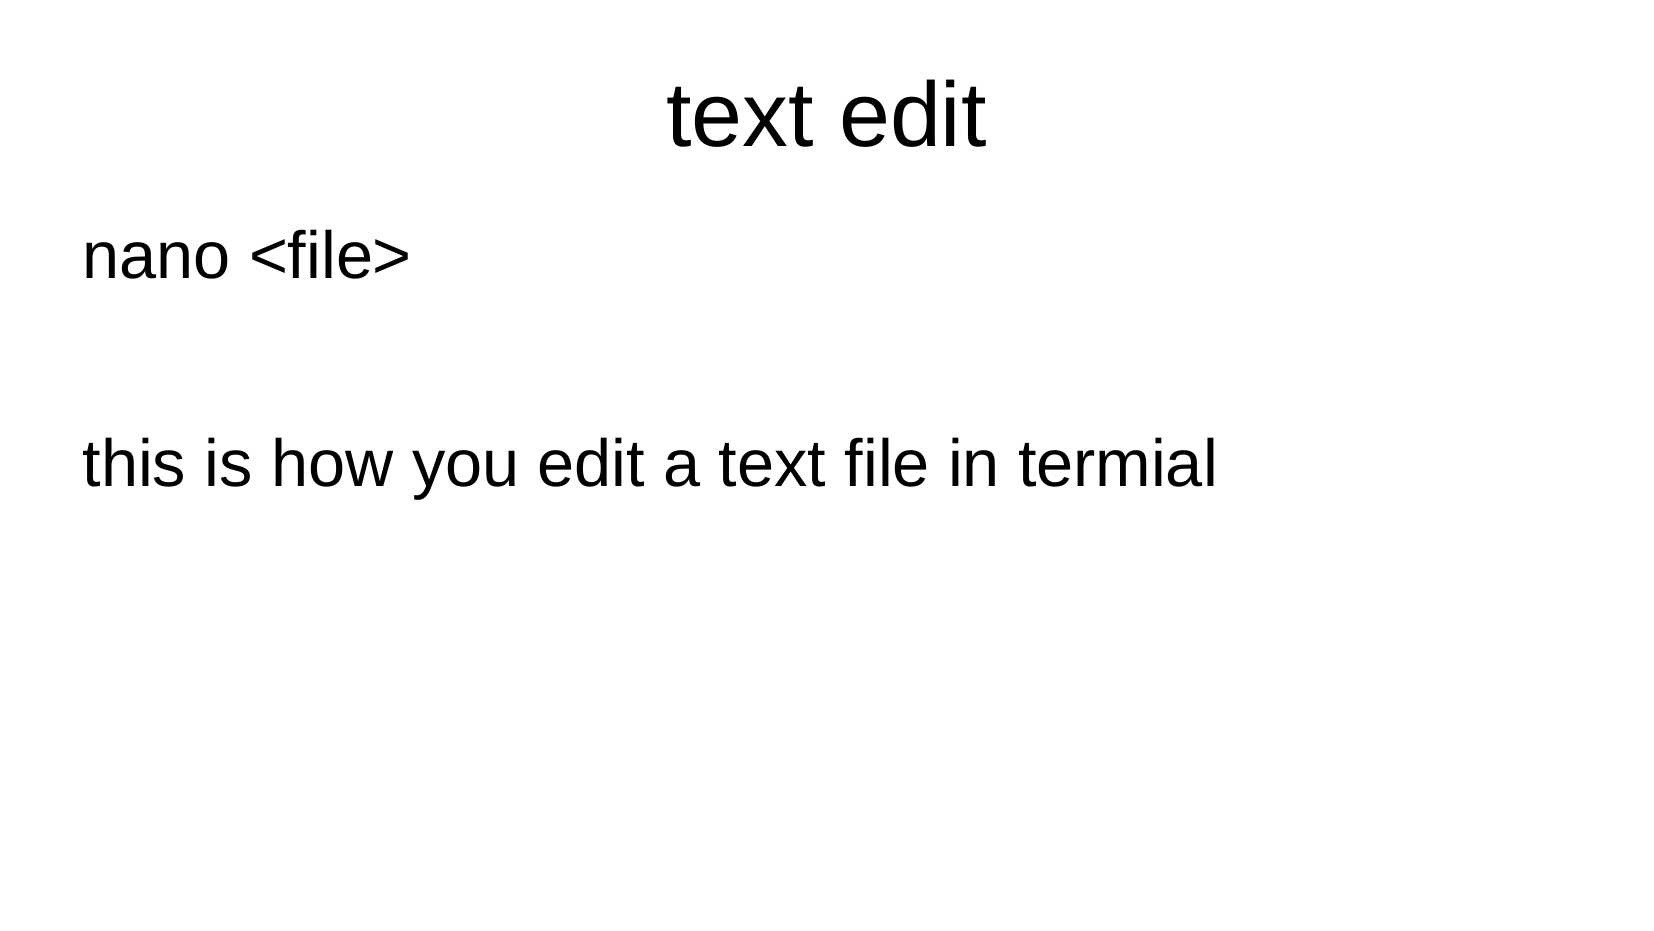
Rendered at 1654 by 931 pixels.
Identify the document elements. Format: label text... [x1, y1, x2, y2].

list nano <file> this is how you edit a text file in termial [82, 217, 1571, 758]
title text edit [82, 37, 1571, 193]
